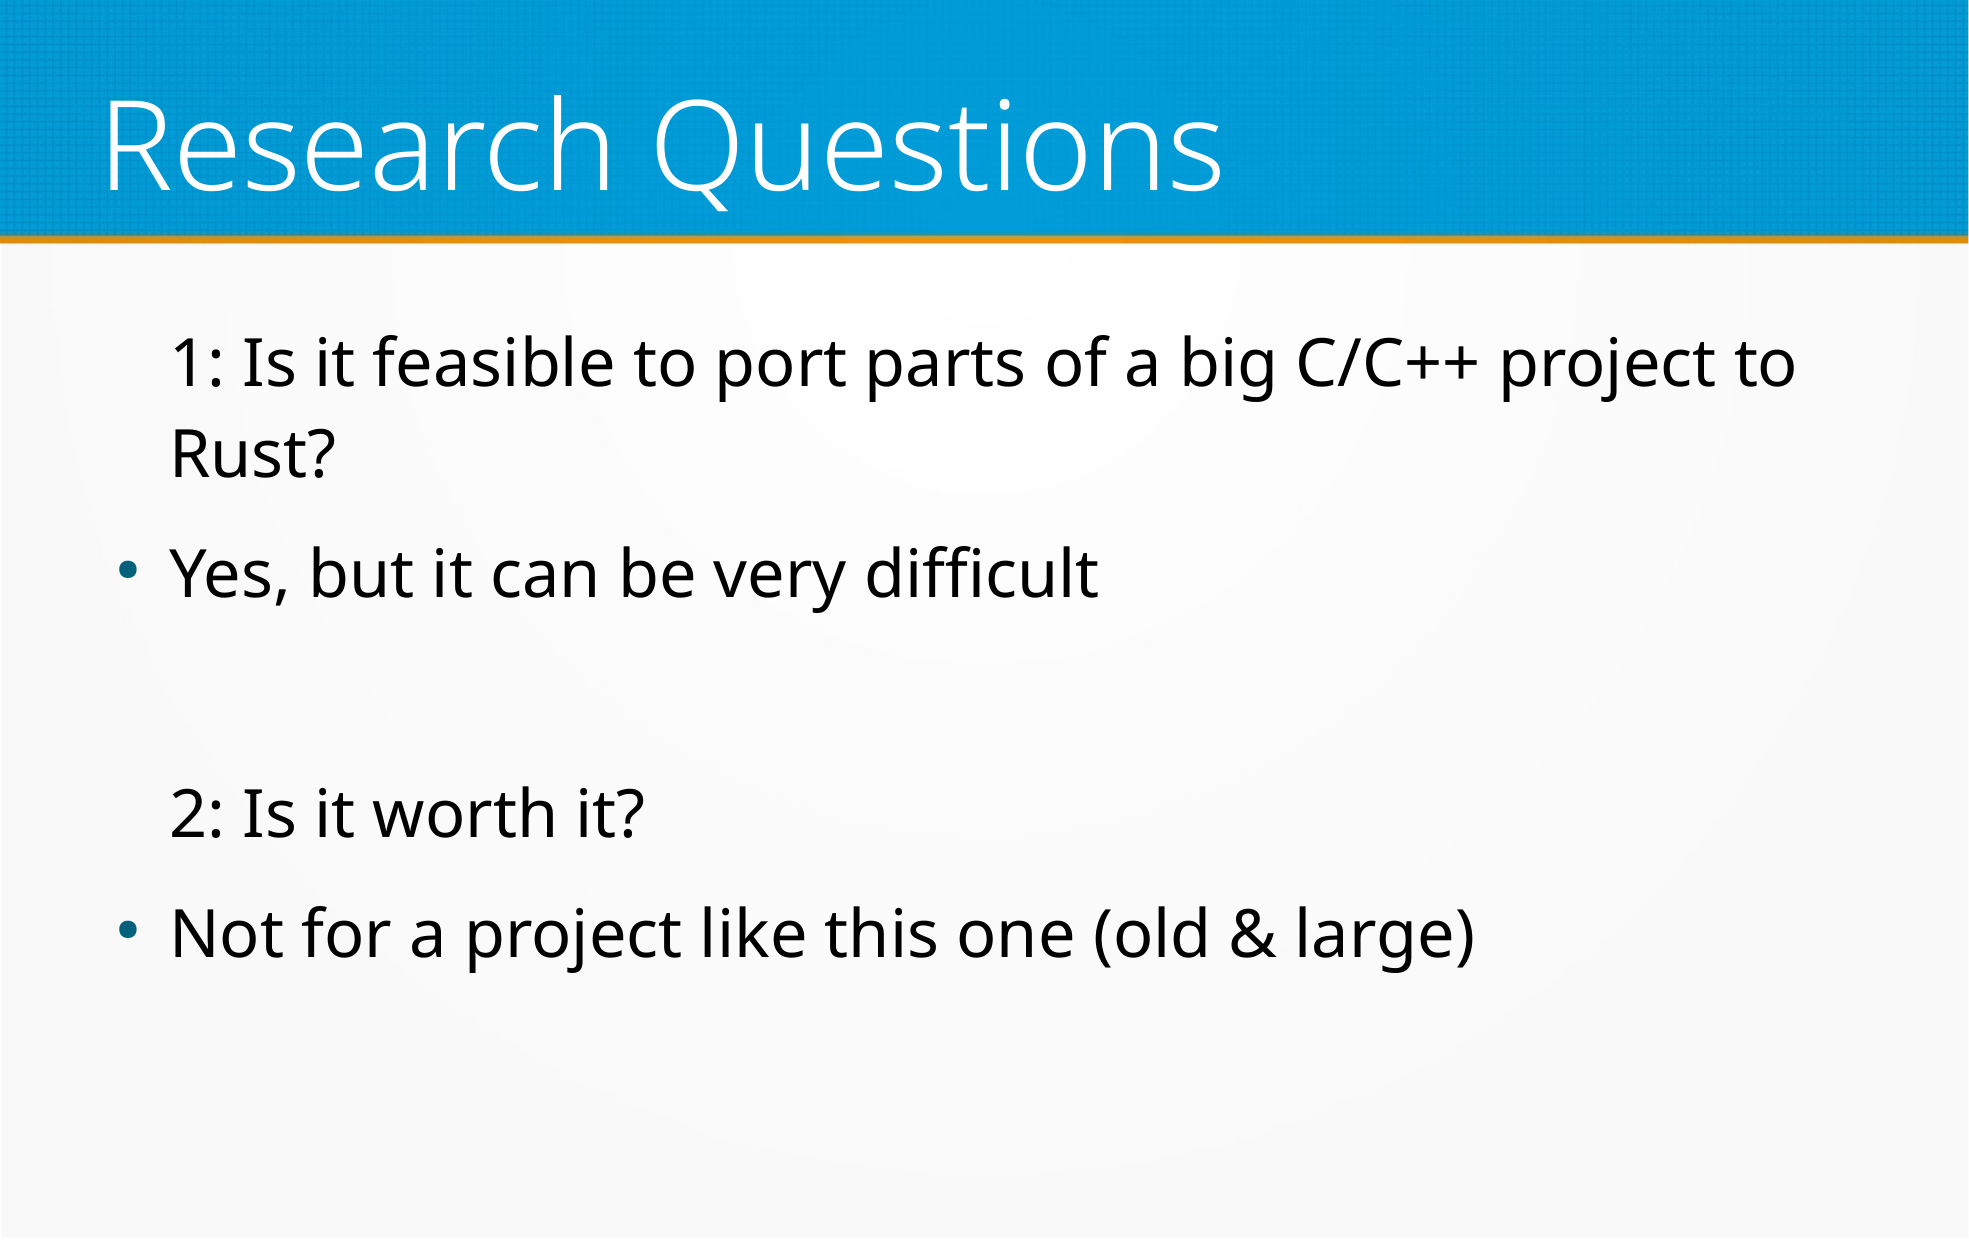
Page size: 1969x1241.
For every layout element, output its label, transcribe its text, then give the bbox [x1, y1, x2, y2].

title Research Questions [98, 19, 1870, 227]
picture [0, 233, 1969, 1241]
list 1: Is it feasible to port parts of a big C/C++ project to Rust? Yes, but it can be very difficult 2: Is it worth it? Not for a project like this one (old & large) [98, 315, 1861, 1081]
